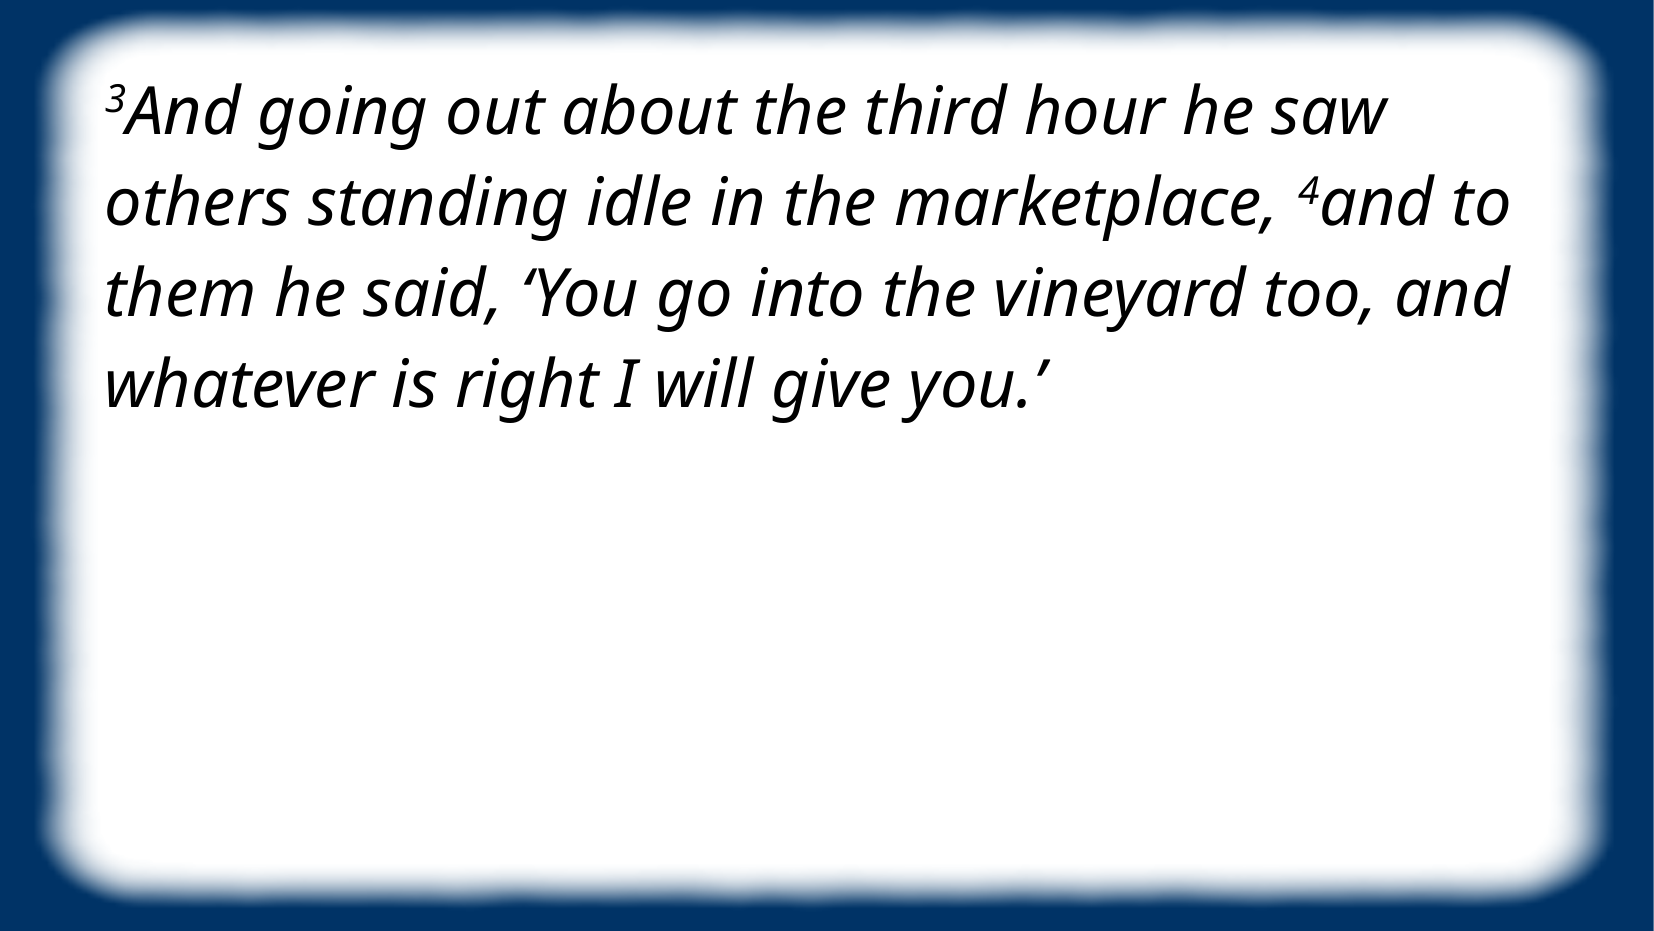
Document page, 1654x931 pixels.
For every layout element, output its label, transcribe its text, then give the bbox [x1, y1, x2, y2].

picture [0, 0, 1654, 931]
text_box 3And going out about the third hour he saw others standing idle in the marketplace, 4and to them he said, ‘You go into the vineyard too, and whatever is right I will give you.’ [90, 56, 1561, 466]
